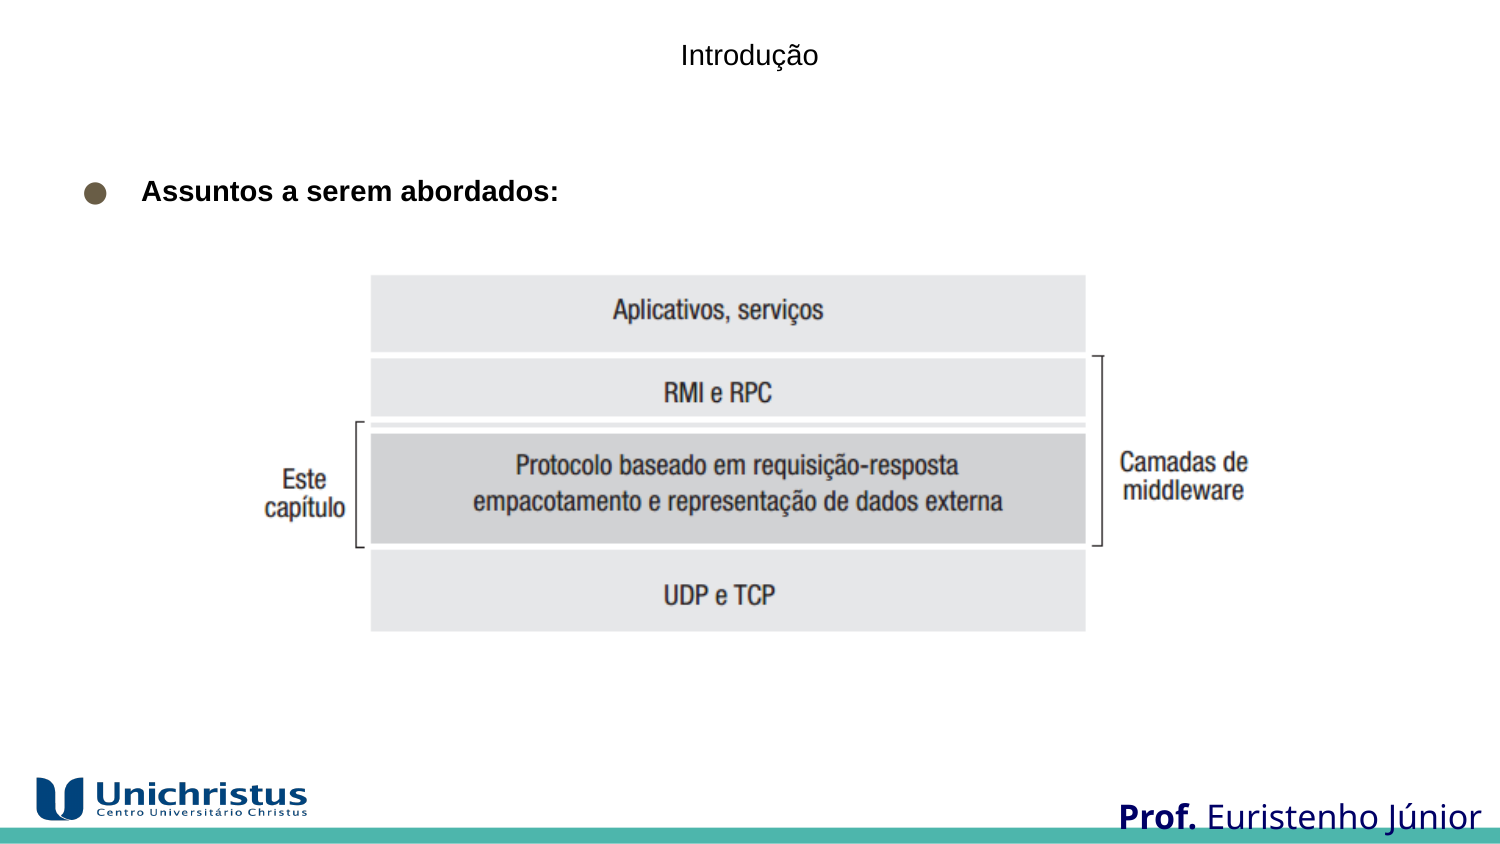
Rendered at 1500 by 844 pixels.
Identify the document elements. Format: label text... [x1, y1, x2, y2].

list Assuntos a serem abordados: [51, 152, 1449, 750]
title Introdução [51, 20, 1449, 137]
picture [32, 775, 311, 822]
picture [232, 266, 1258, 649]
